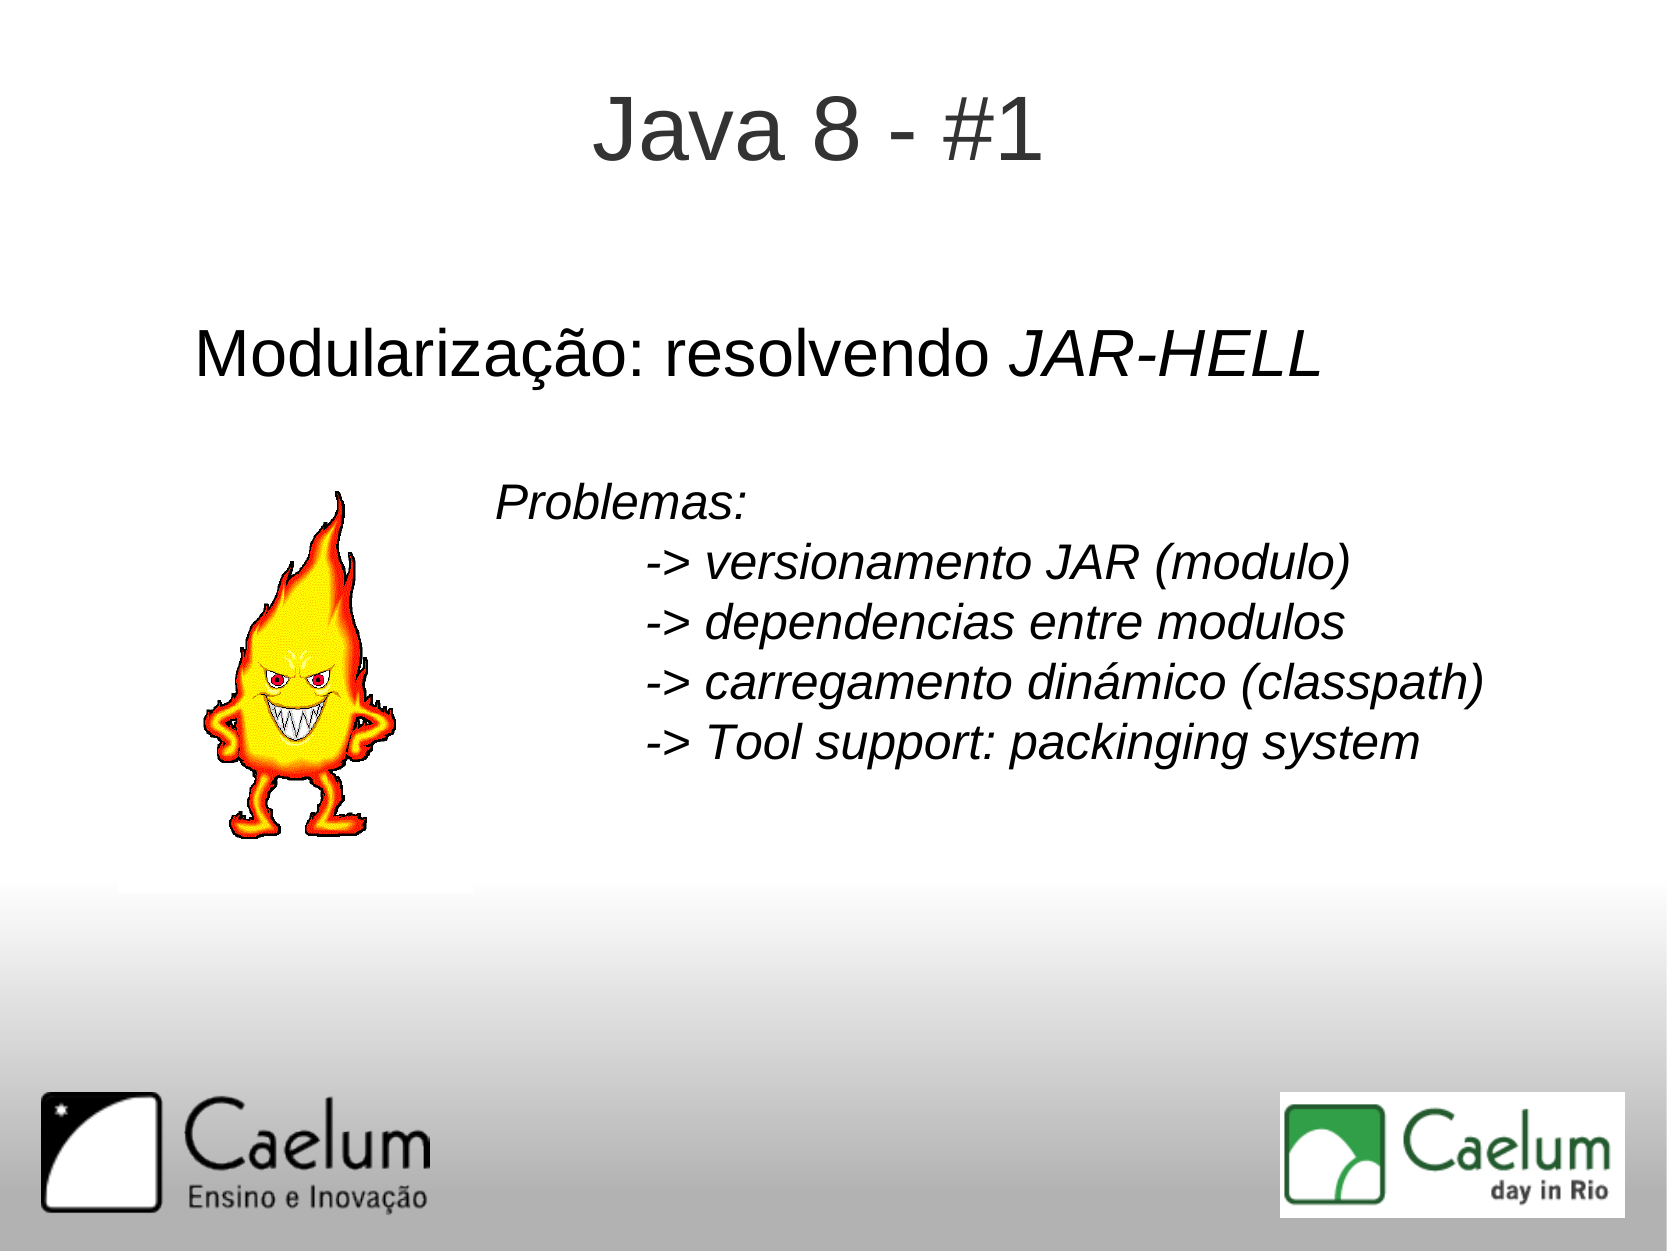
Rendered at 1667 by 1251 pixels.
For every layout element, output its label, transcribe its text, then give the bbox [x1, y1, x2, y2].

title Java 8 - #1 [126, 82, 1512, 283]
picture [0, 0, 1667, 1251]
text_box Modularização: resolvendo JAR-HELL Problemas: -> versionamento JAR (modulo) -> dependencias entre modulos -> carregamento dinámico (classpath) -> Tool support: packinging system [171, 293, 1510, 976]
